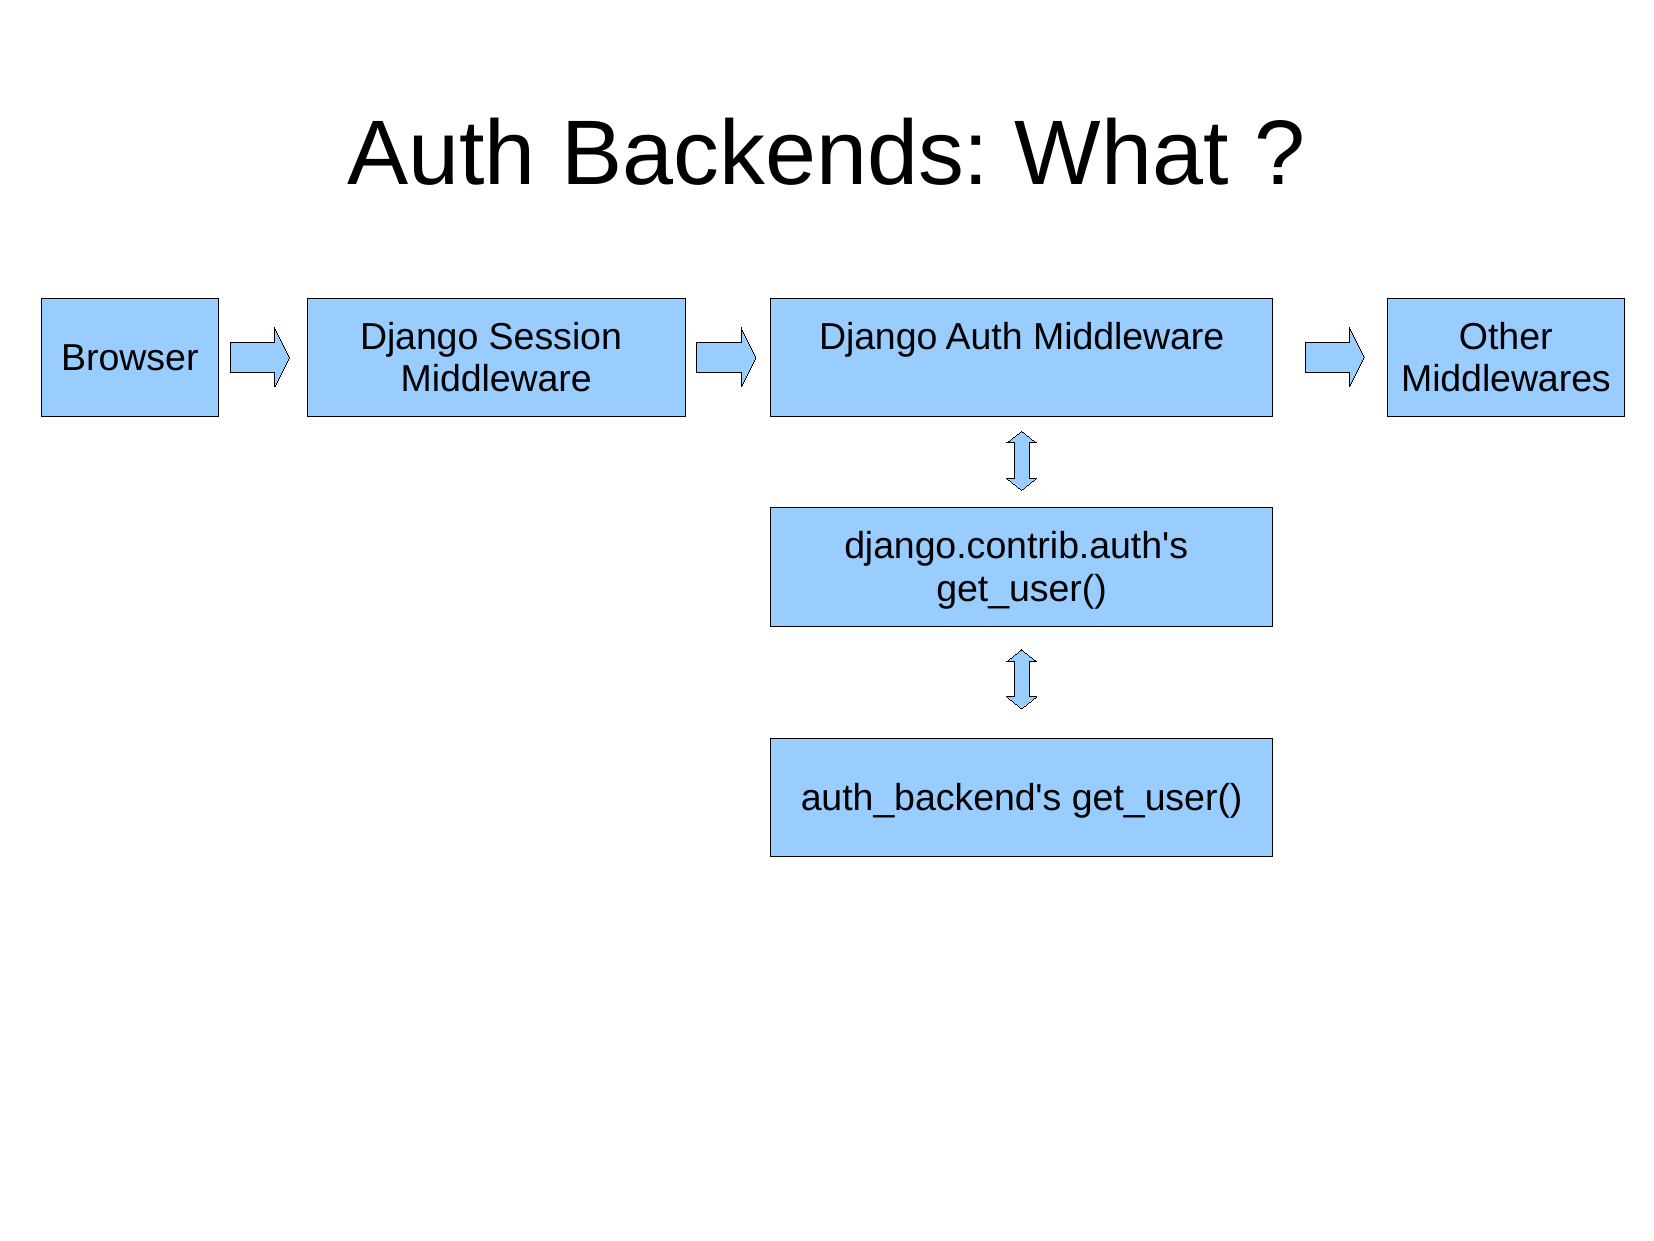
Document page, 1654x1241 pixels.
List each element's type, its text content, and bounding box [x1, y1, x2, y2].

text_box [1006, 431, 1037, 491]
text_box [1305, 327, 1365, 387]
text_box [696, 327, 756, 387]
title Auth Backends: What ? [82, 49, 1571, 257]
text_box django.contrib.auth's get_user() [770, 507, 1273, 627]
text_box auth_backend's get_user() [770, 738, 1273, 857]
text_box [230, 327, 290, 387]
text_box Django Session Middleware [307, 298, 686, 417]
text_box Browser [41, 298, 219, 417]
text_box Django Auth Middleware [770, 298, 1273, 417]
text_box Other Middlewares [1387, 298, 1625, 417]
text_box [1006, 649, 1037, 709]
